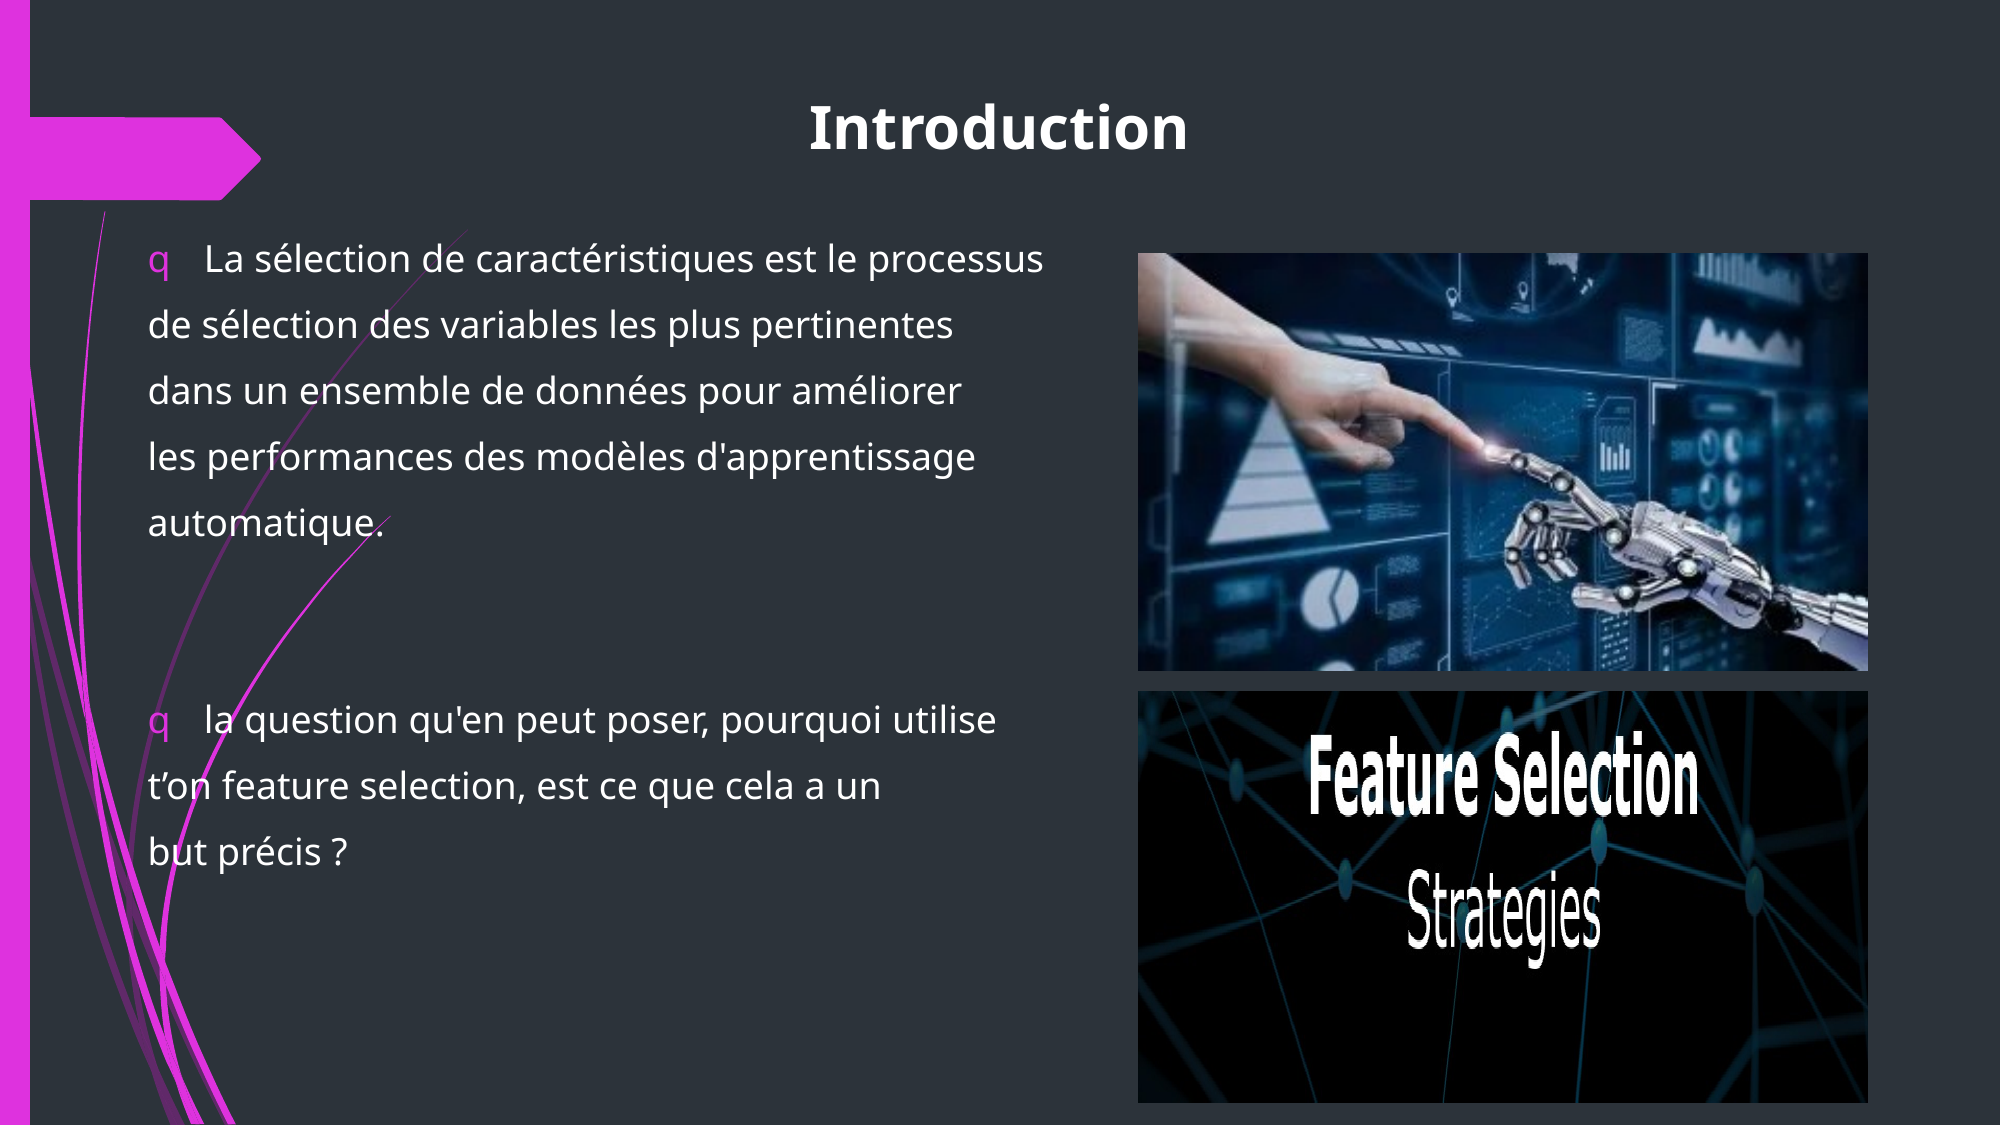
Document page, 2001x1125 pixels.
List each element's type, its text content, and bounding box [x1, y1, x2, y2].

list La sélection de caractéristiques est le processus de sélection des variables les plus pertinentes dans un ensemble de données pour améliorer les performances des modèles d'apprentissage automatique. la question qu'en peut poser, pourquoi utilise t’on feature selection, est ce que cela a un but précis ? [132, 228, 1983, 970]
title Introduction [269, 82, 1731, 228]
picture [1138, 691, 1868, 1103]
picture [1138, 253, 1868, 671]
